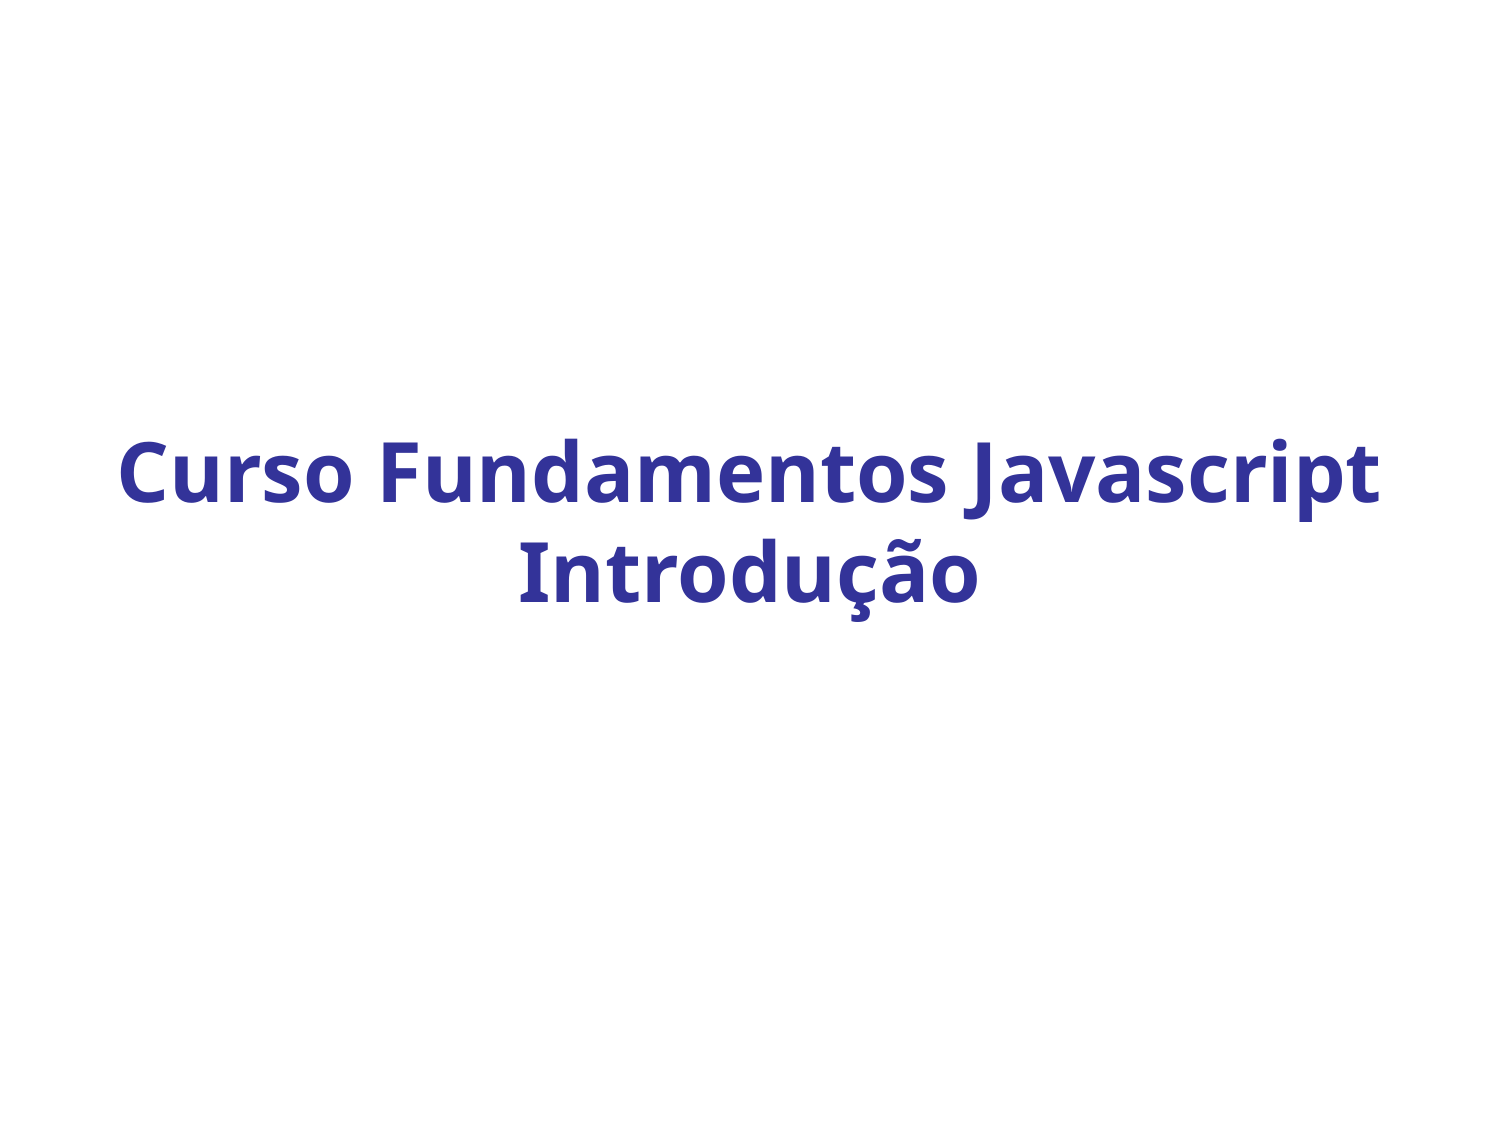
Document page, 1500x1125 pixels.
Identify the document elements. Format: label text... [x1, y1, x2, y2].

title Curso Fundamentos Javascript Introdução [53, 427, 1447, 610]
